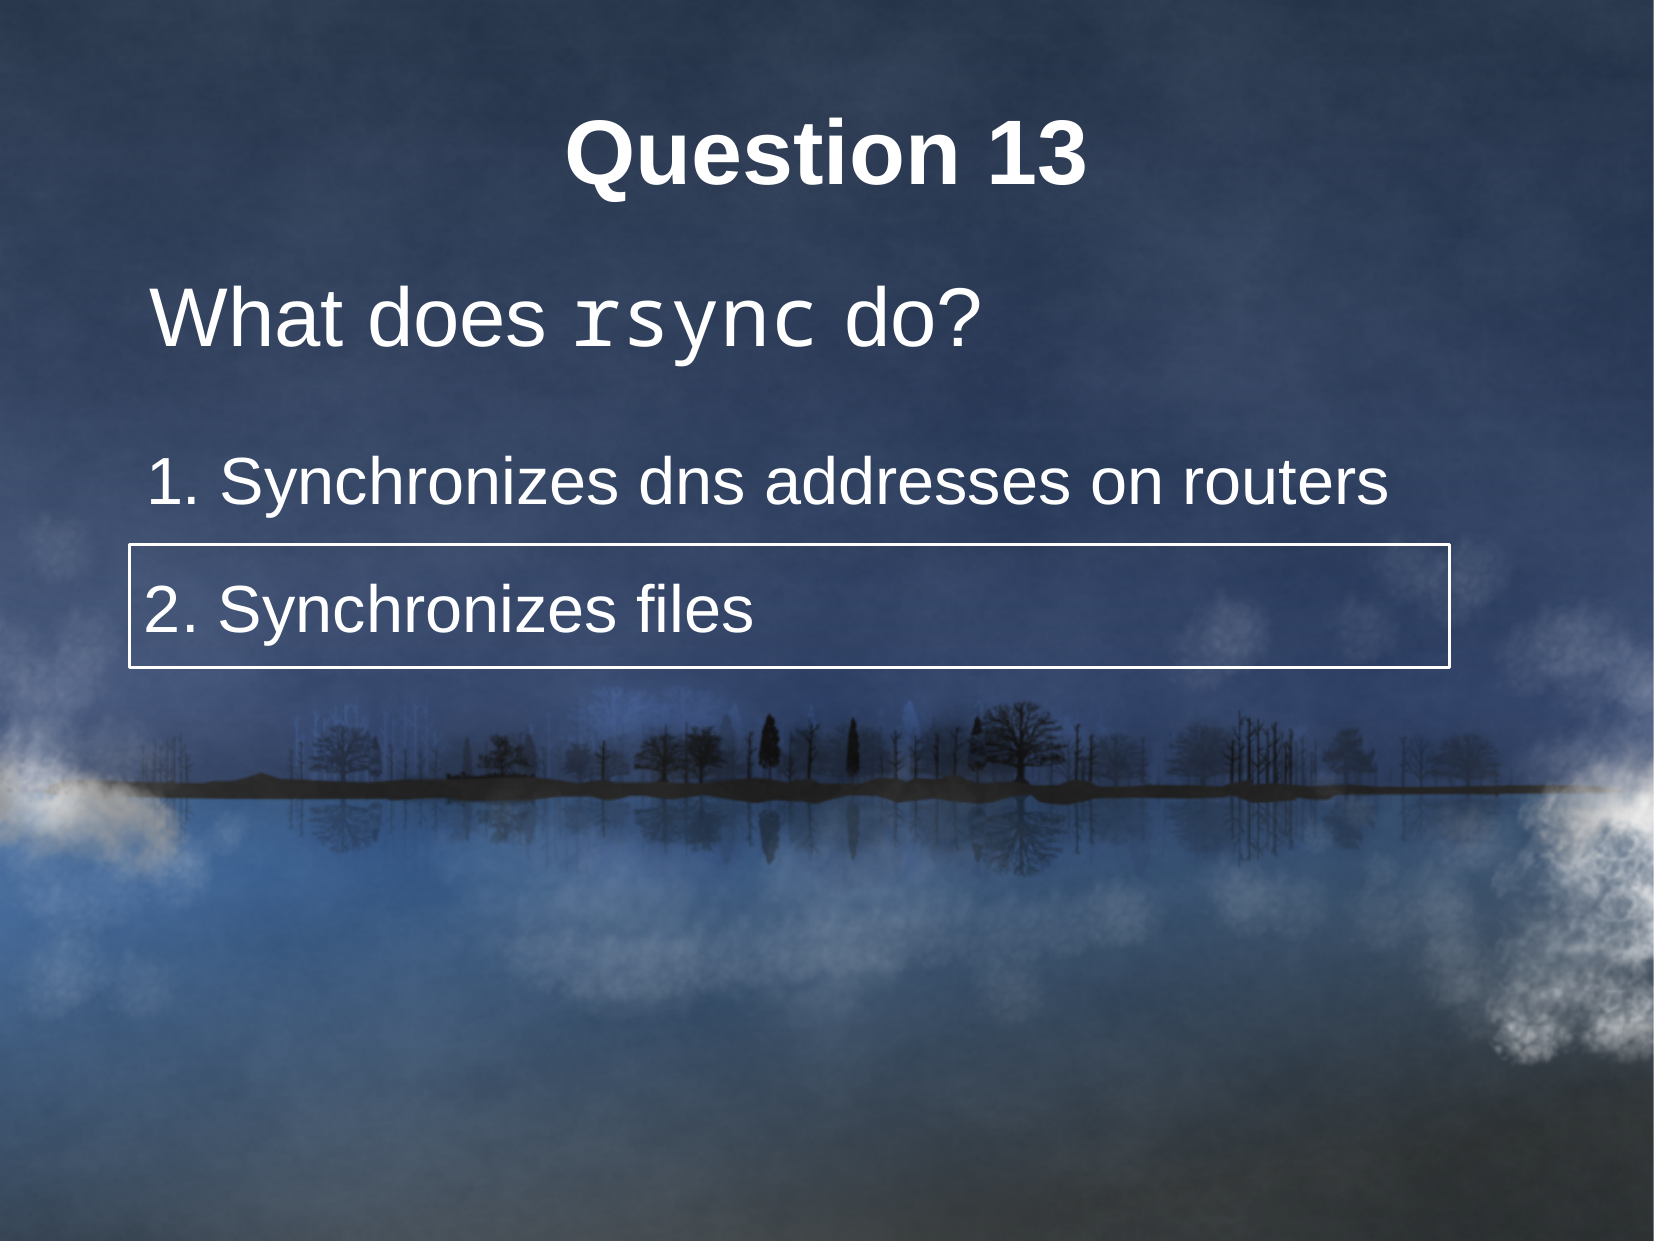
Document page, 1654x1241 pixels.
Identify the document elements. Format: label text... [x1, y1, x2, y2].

text_box 1. Synchronizes dns addresses on routers [131, 437, 1531, 600]
text_box [129, 544, 1450, 668]
title Question 13 [82, 49, 1571, 257]
text_box What does rsync do? [135, 249, 1486, 451]
picture [0, 0, 1654, 1241]
text_box 2. Synchronizes files [129, 669, 1171, 728]
